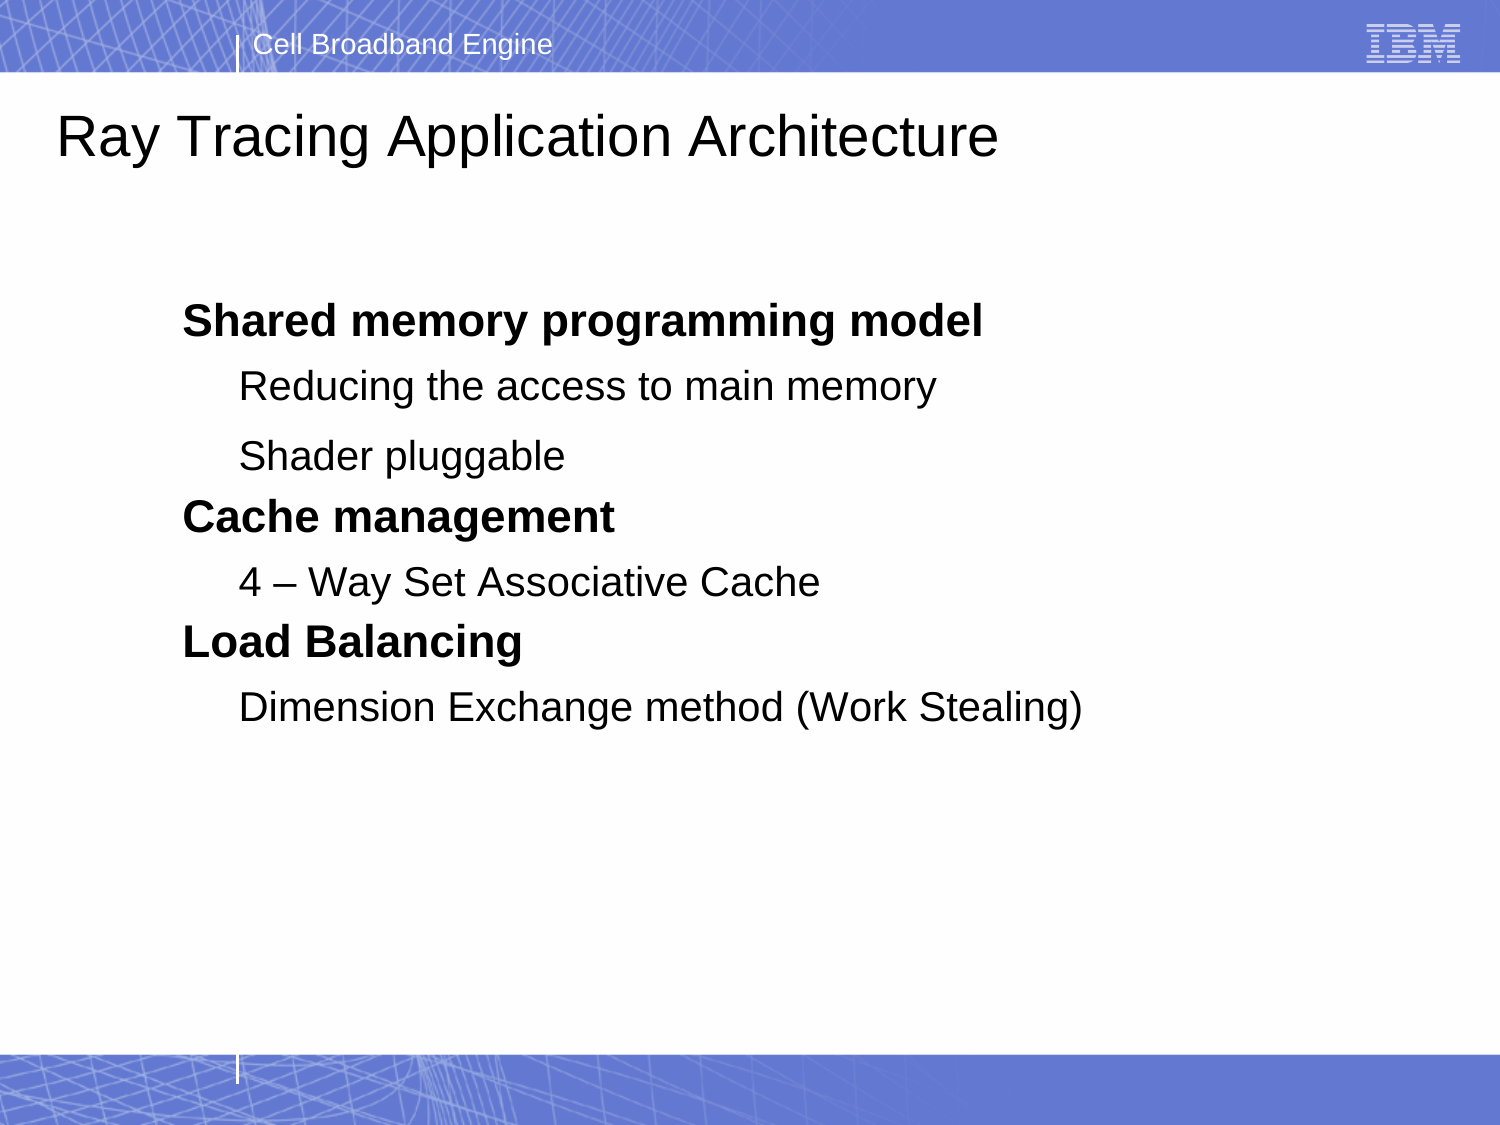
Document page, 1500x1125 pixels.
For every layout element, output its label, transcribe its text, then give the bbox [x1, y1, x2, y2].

list Shared memory programming model Reducing the access to main memory Shader pluggable Cache management 4 – Way Set Associative Cache Load Balancing Dimension Exchange method (Work Stealing) [182, 291, 1389, 932]
picture [1366, 24, 1462, 63]
title Ray Tracing Application Architecture [56, 97, 1410, 179]
